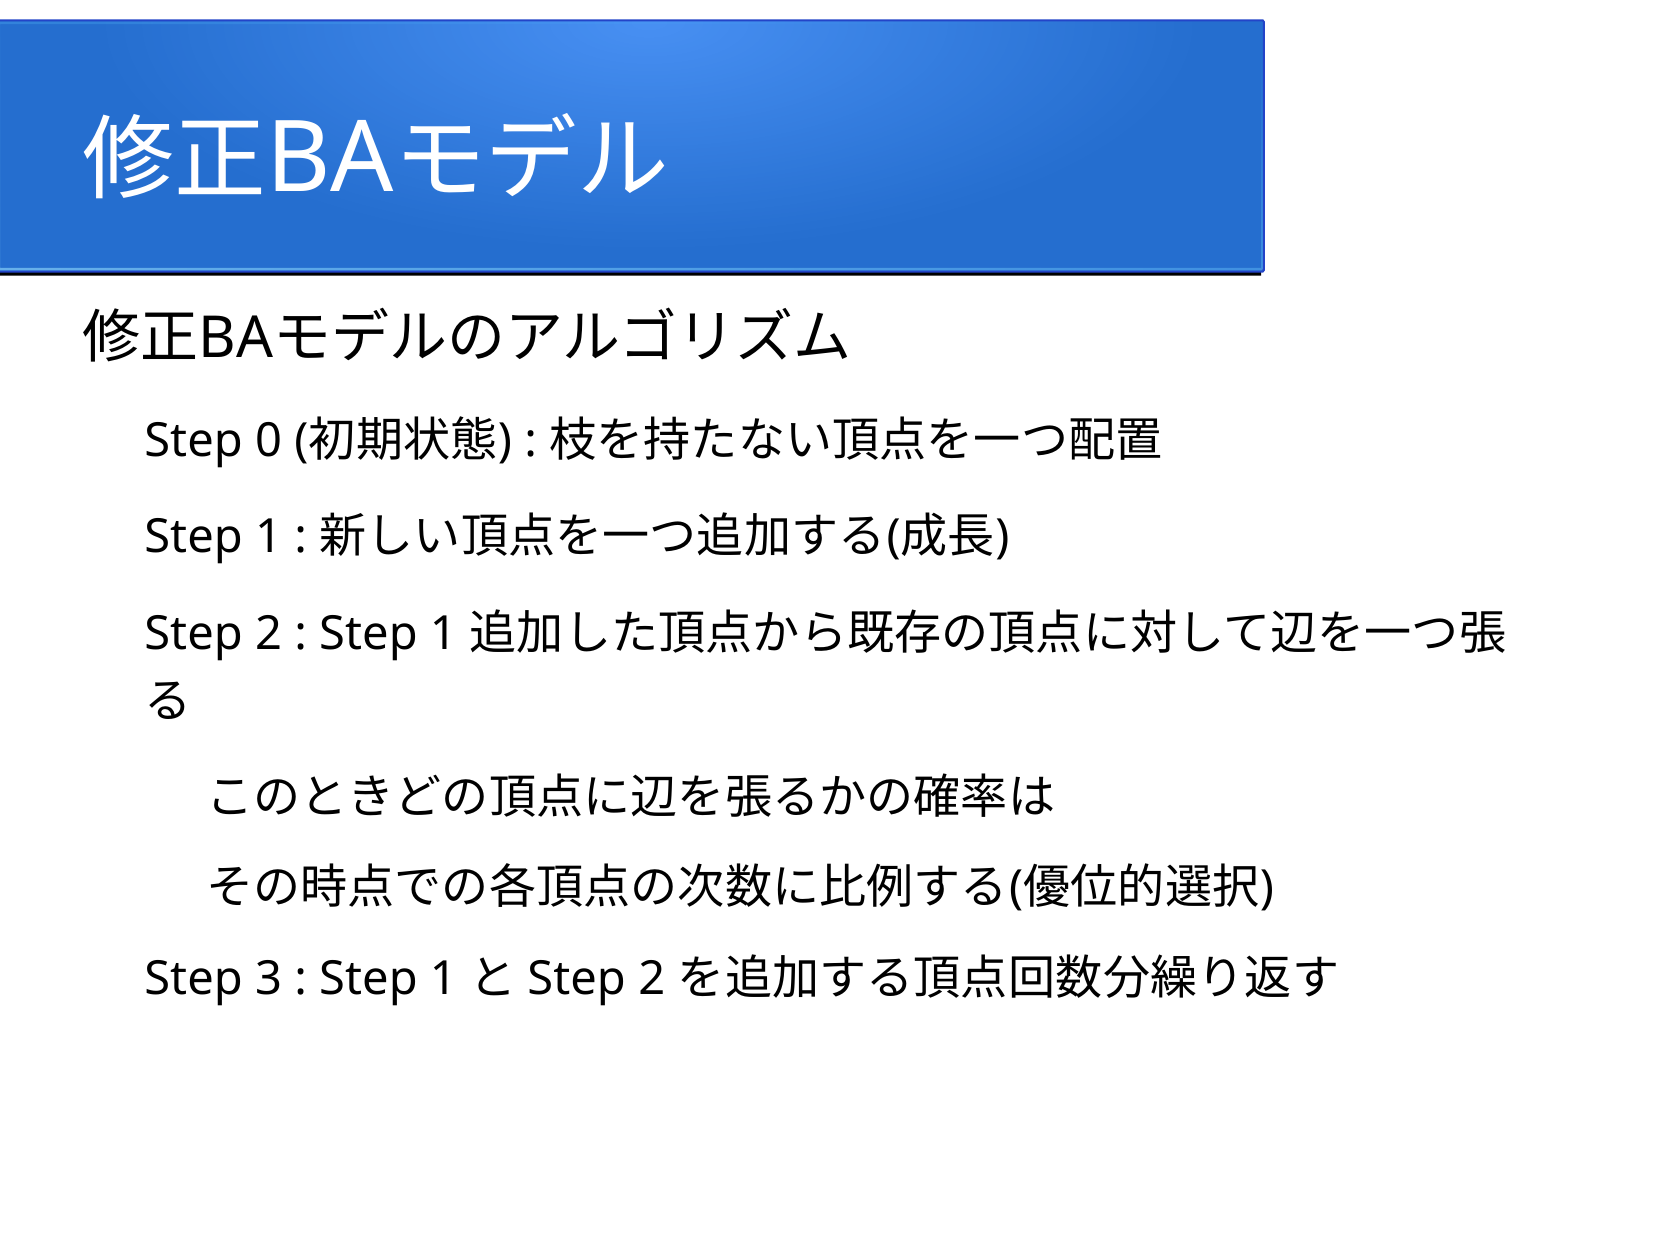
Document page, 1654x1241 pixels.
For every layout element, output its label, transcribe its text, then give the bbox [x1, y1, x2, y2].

list 修正BAモデルのアルゴリズム Step 0 (初期状態) : 枝を持たない頂点を一つ配置 Step 1 : 新しい頂点を一つ追加する(成長) Step 2 : Step 1 追加した頂点から既存の頂点に対して辺を一つ張る このときどの頂点に辺を張るかの確率は その時点での各頂点の次数に比例する(優位的選択) Step 3 : Step 1 と Step 2 を追加する頂点回数分繰り返す [82, 290, 1538, 1010]
title 修正BAモデル [82, 49, 1250, 257]
